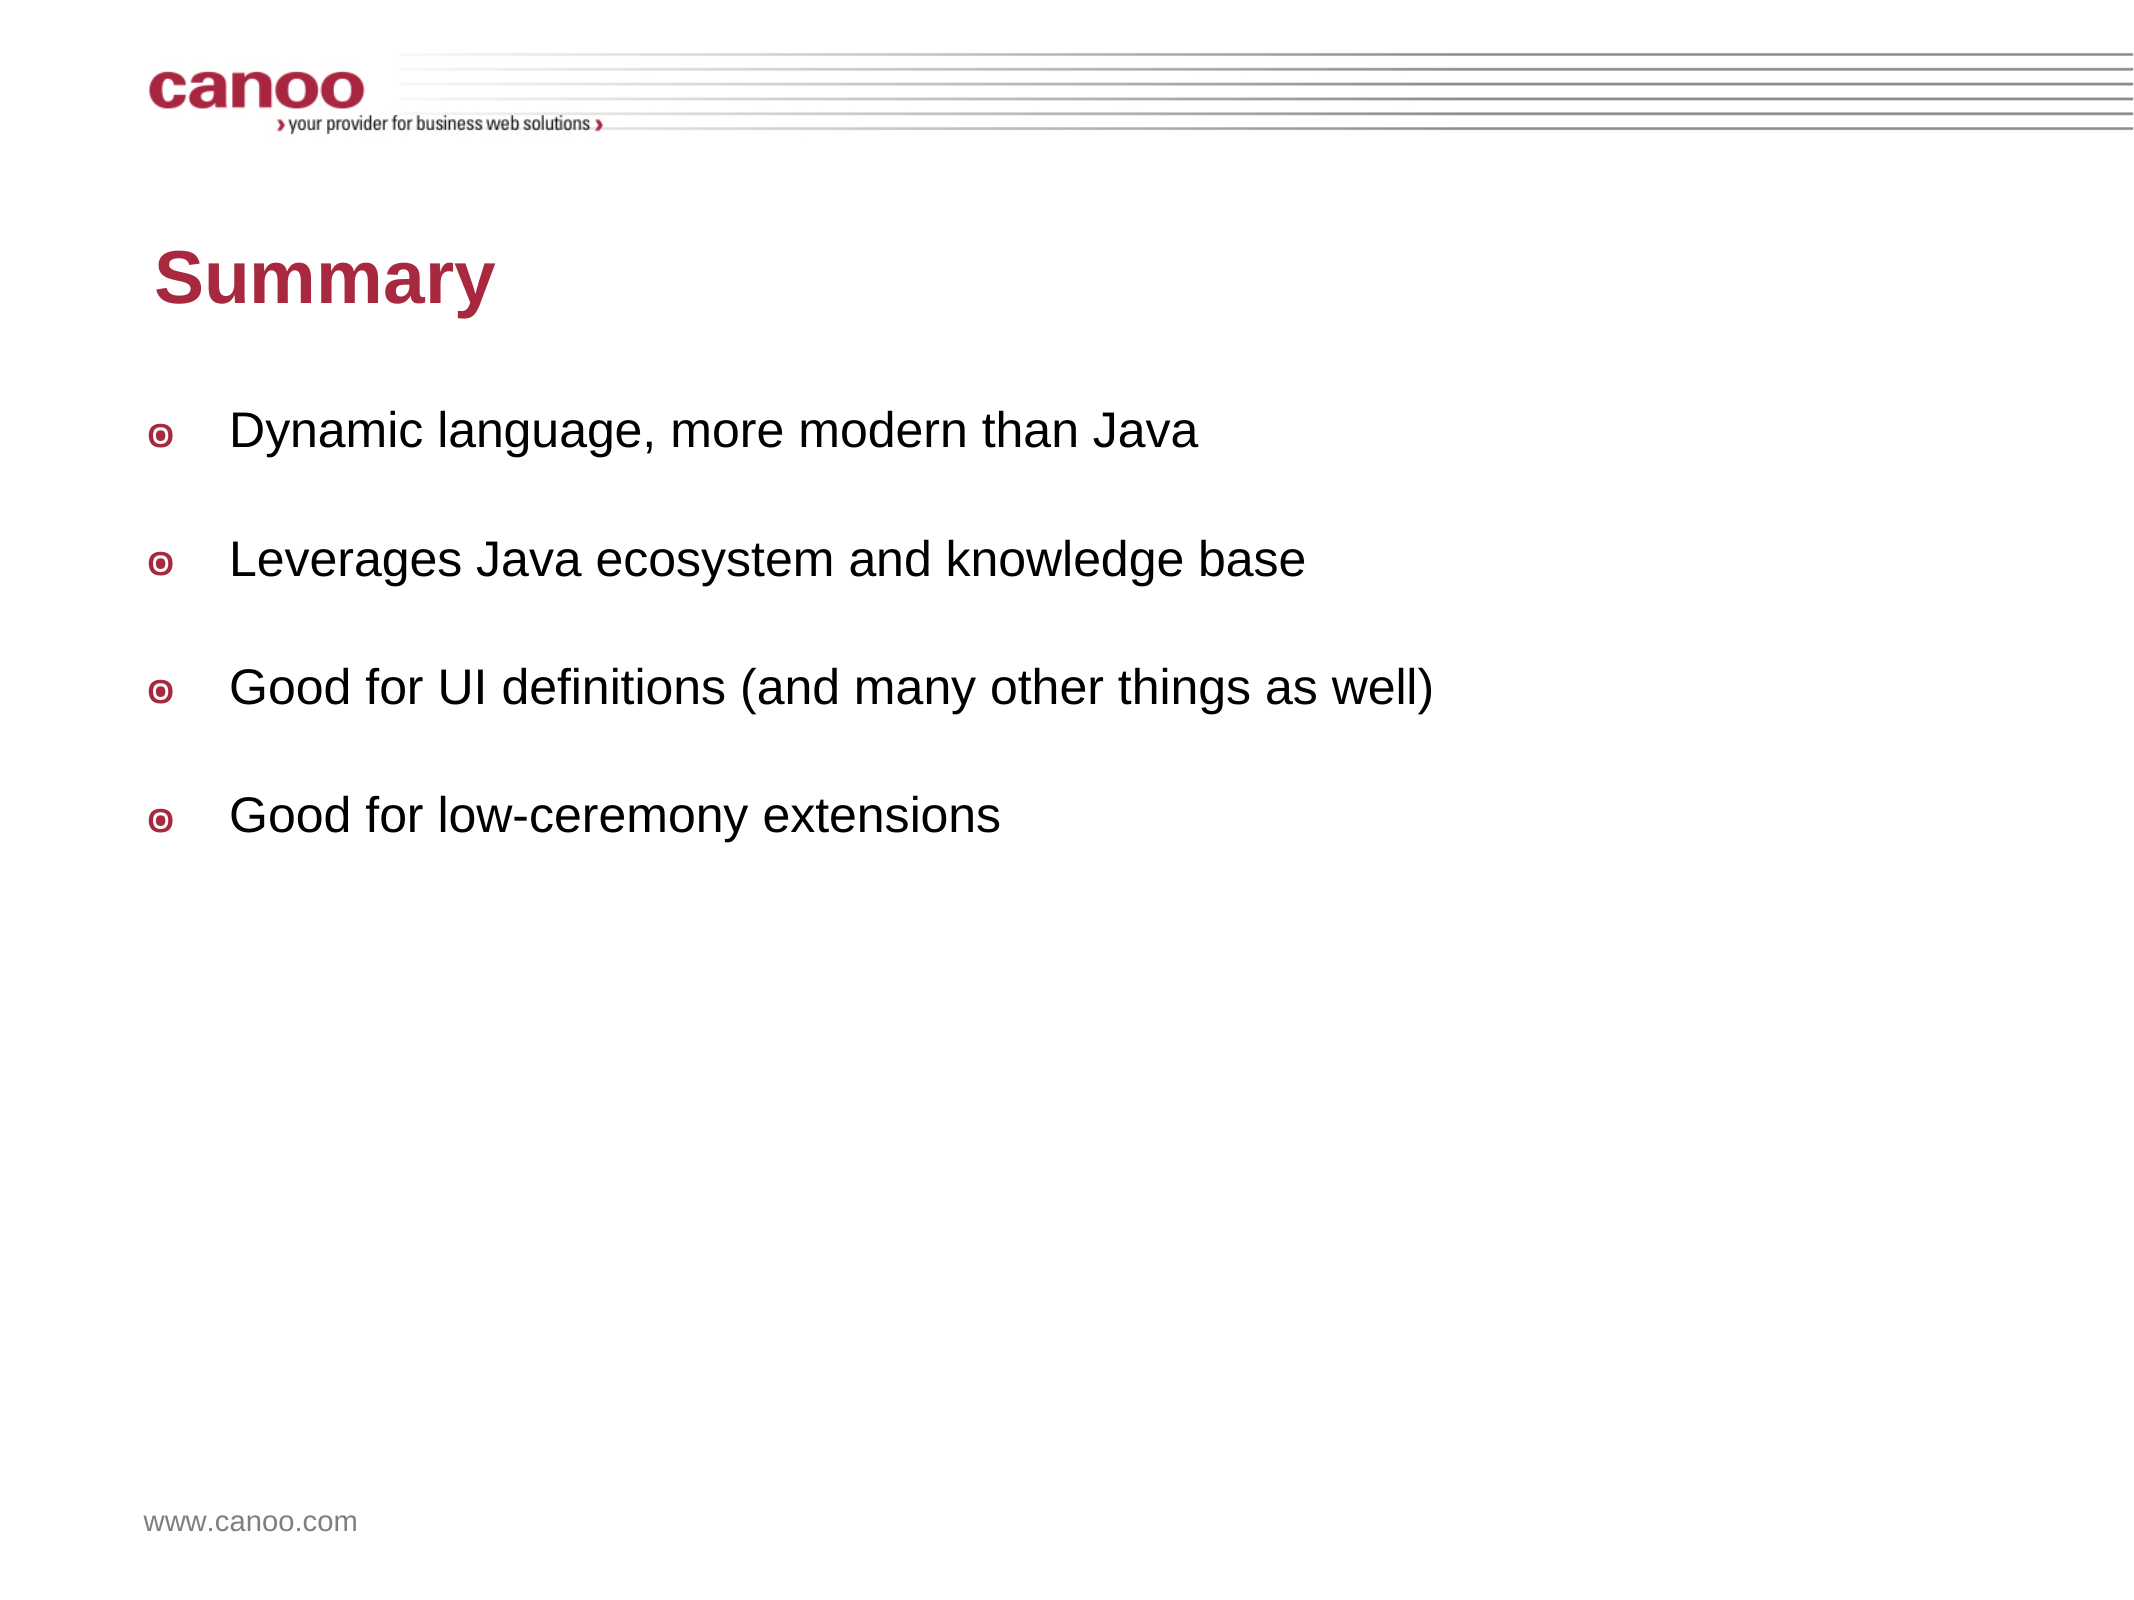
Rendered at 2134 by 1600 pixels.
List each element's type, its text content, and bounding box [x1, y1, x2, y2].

list Dynamic language, more modern than Java Leverages Java ecosystem and knowledge base Good for UI definitions (and many other things as well) Good for low-ceremony extensions [145, 391, 1959, 1405]
picture [0, 21, 2134, 188]
title Summary [145, 220, 1961, 328]
